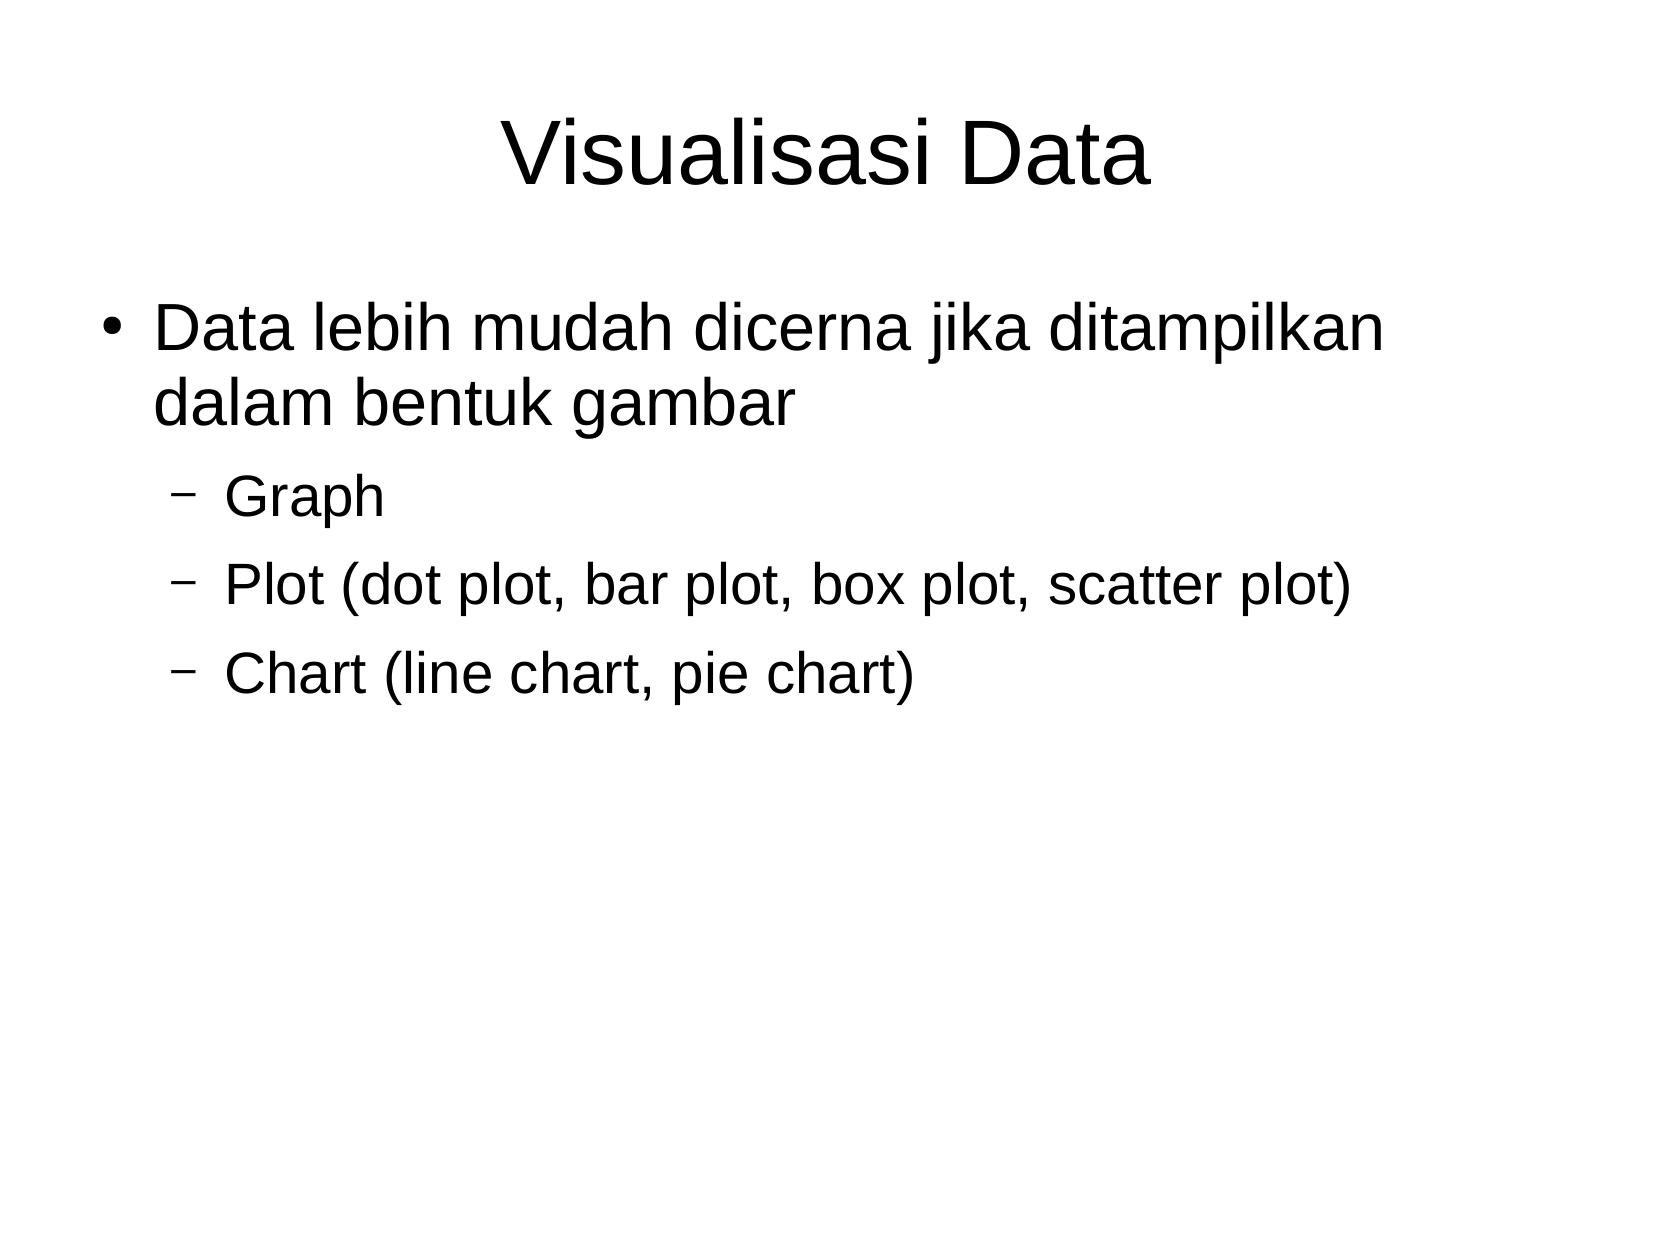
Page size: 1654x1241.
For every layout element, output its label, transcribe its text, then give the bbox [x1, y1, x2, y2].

title Visualisasi Data [82, 49, 1571, 257]
list Data lebih mudah dicerna jika ditampilkan dalam bentuk gambar Graph Plot (dot plot, bar plot, box plot, scatter plot) Chart (line chart, pie chart) [82, 290, 1571, 1010]
